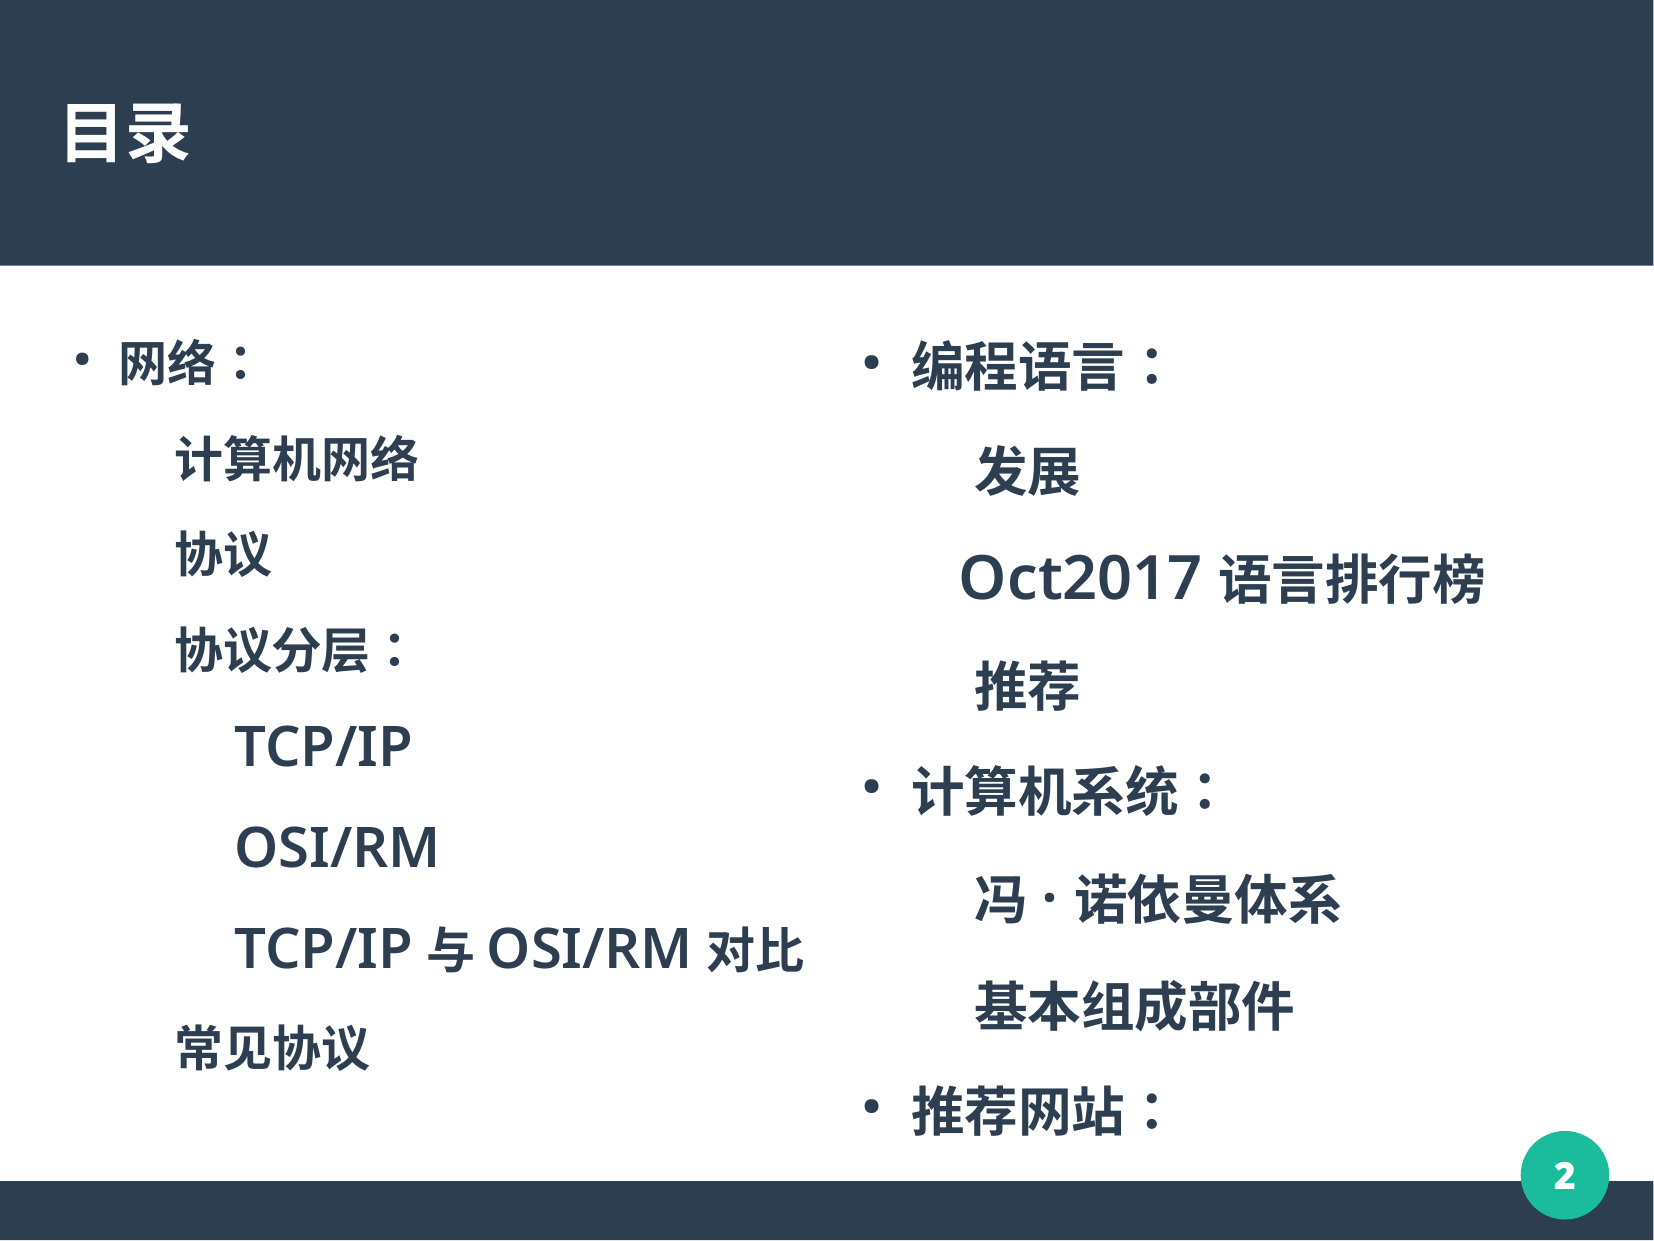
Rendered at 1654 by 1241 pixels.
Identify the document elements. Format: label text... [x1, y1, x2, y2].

title 目录 [59, 49, 1595, 207]
list 编程语言： 发展 Oct2017语言排行榜 推荐 计算机系统： 冯·诺依曼体系 基本组成部件 推荐网站： [845, 324, 1596, 1152]
list 网络： 计算机网络 协议 协议分层： TCP/IP OSI/RM TCP/IP与OSI/RM对比 常见协议 [59, 324, 809, 1152]
